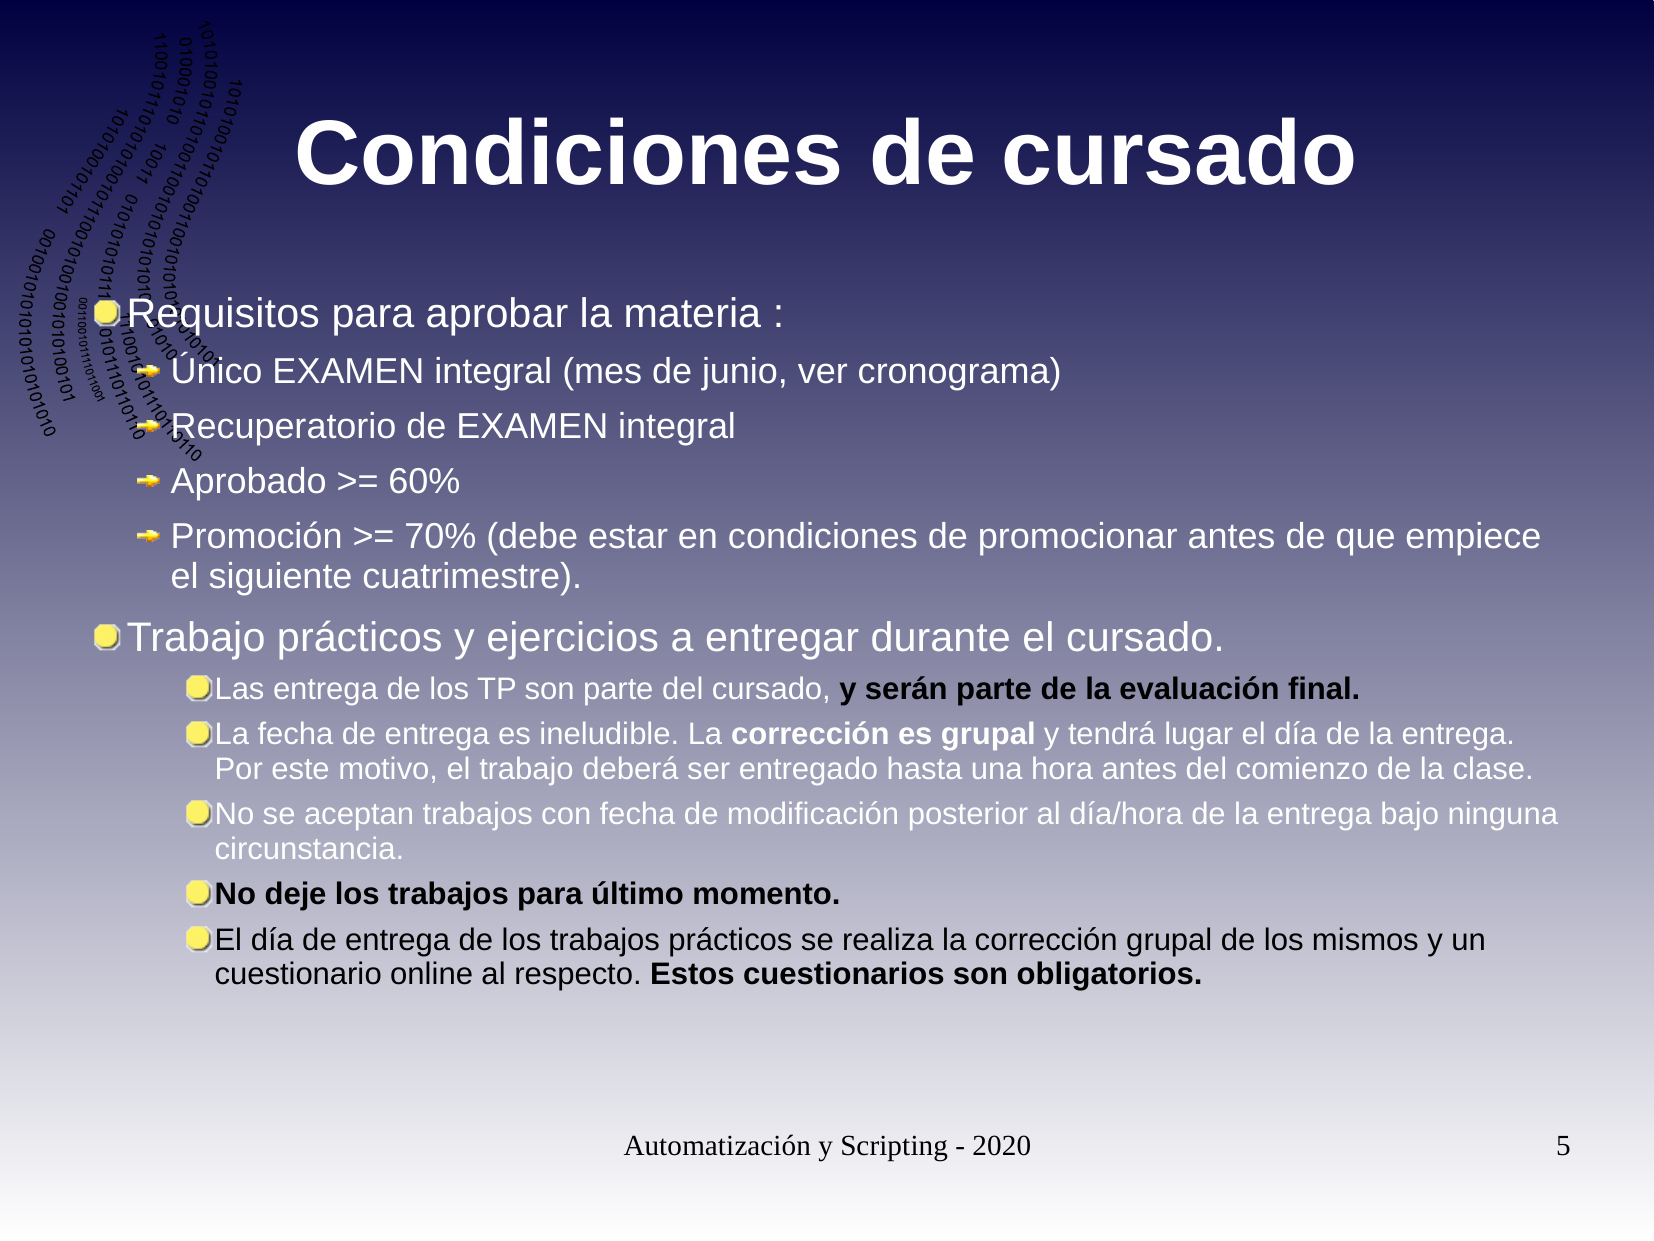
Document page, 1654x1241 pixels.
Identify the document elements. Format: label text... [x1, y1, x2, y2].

list Requisitos para aprobar la materia : Único EXAMEN integral (mes de junio, ver cronograma) Recuperatorio de EXAMEN integral Aprobado >= 60% Promoción >= 70% (debe estar en condiciones de promocionar antes de que empiece el siguiente cuatrimestre). Trabajo prácticos y ejercicios a entregar durante el cursado. Las entrega de los TP son parte del cursado, y serán parte de la evaluación final. La fecha de entrega es ineludible. La corrección es grupal y tendrá lugar el día de la entrega. Por este motivo, el trabajo deberá ser entregado hasta una hora antes del comienzo de la clase. No se aceptan trabajos con fecha de modificación posterior al día/hora de la entrega bajo ninguna circunstancia. No deje los trabajos para último momento. El día de entrega de los trabajos prácticos se realiza la corrección grupal de los mismos y un cuestionario online al respecto. Estos cuestionarios son obligatorios. [82, 290, 1571, 1010]
title Condiciones de cursado [82, 49, 1571, 257]
picture [18, 21, 243, 461]
